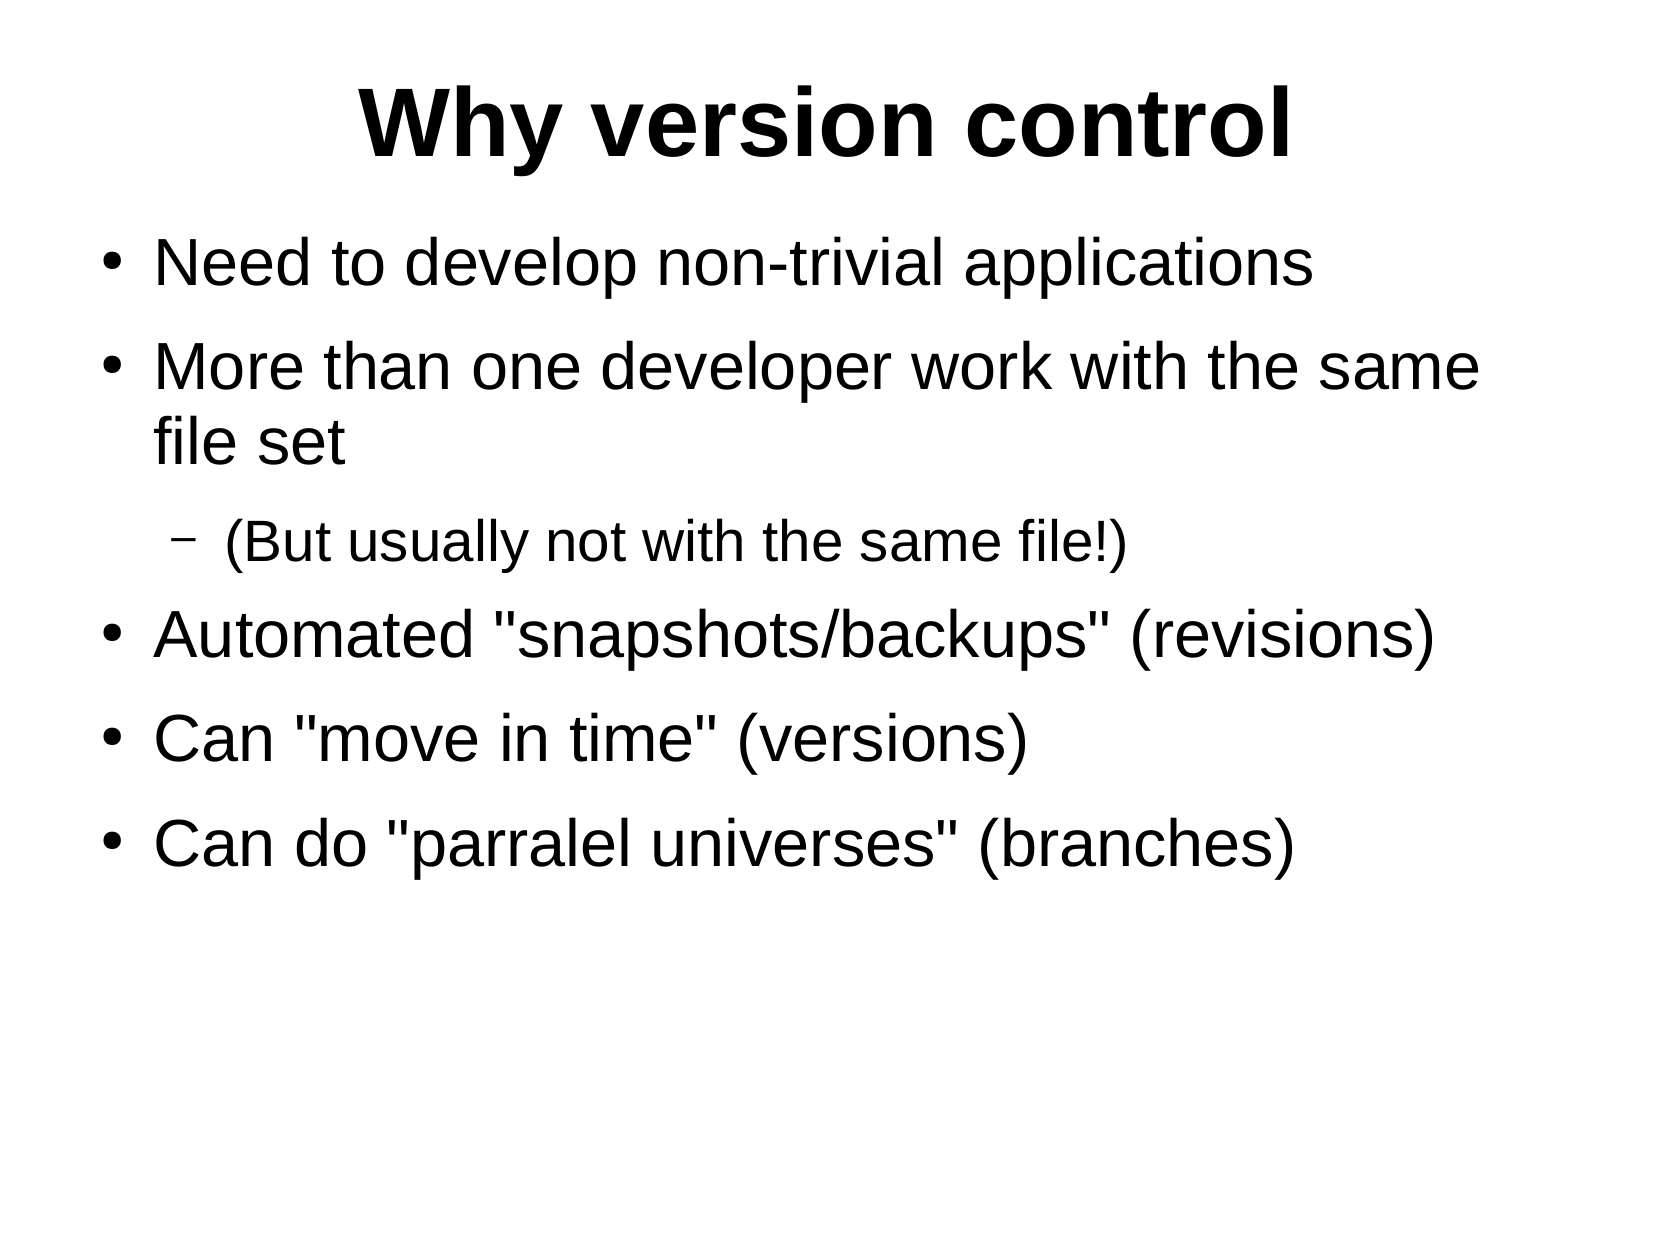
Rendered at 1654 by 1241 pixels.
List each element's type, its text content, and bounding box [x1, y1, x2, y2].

title Why version control [82, 49, 1571, 196]
list Need to develop non-trivial applications More than one developer work with the same file set (But usually not with the same file!) Automated "snapshots/backups" (revisions) Can "move in time" (versions) Can do "parralel universes" (branches) [82, 225, 1538, 1186]
